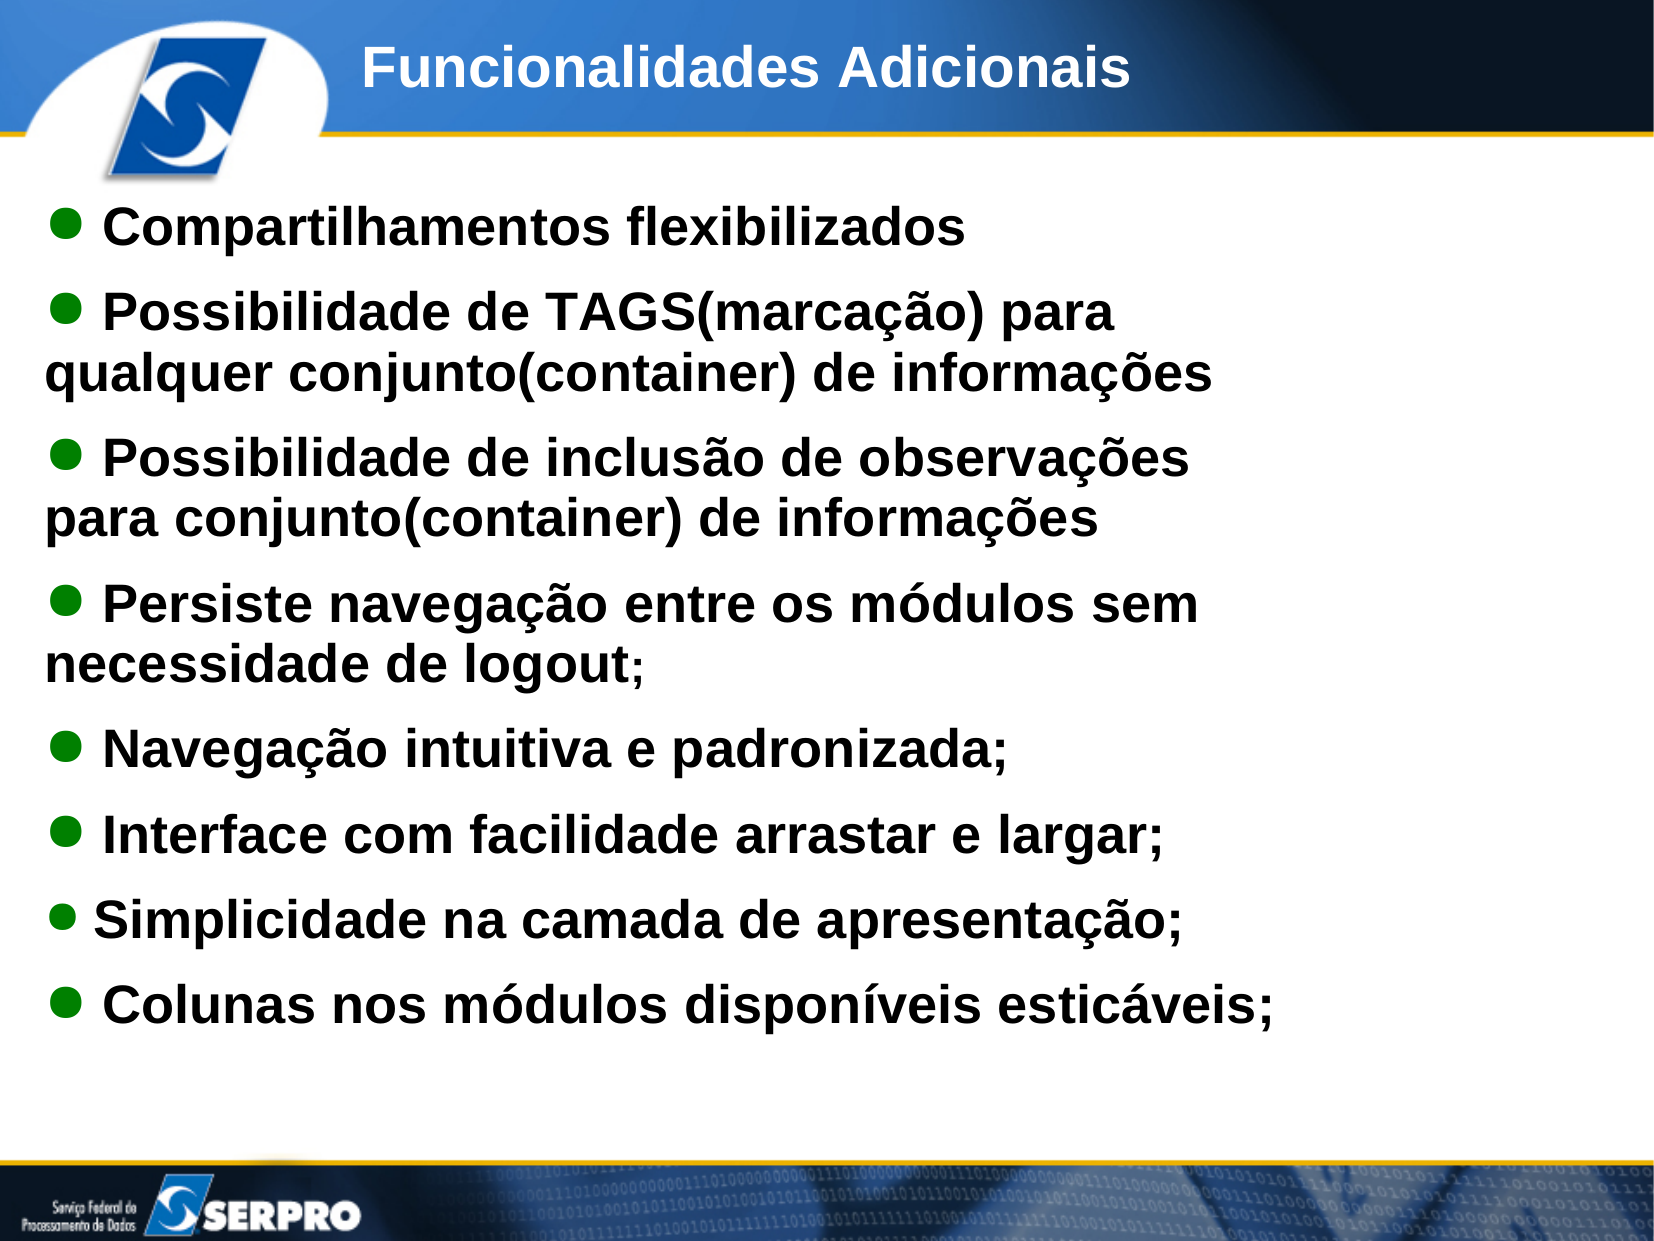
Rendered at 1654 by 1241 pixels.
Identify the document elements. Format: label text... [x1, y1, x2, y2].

picture [0, 0, 1654, 1241]
title Funcionalidades Adicionais [361, 32, 1603, 102]
text_box Compartilhamentos flexibilizados Possibilidade de TAGS(marcação) para qualquer conjunto(container) de informações Possibilidade de inclusão de observações para conjunto(container) de informações Persiste navegação entre os módulos sem necessidade de logout; Navegação intuitiva e padronizada; Interface com facilidade arrastar e largar; Simplicidade na camada de apresentação; Colunas nos módulos disponíveis esticáveis; [29, 188, 1329, 1092]
